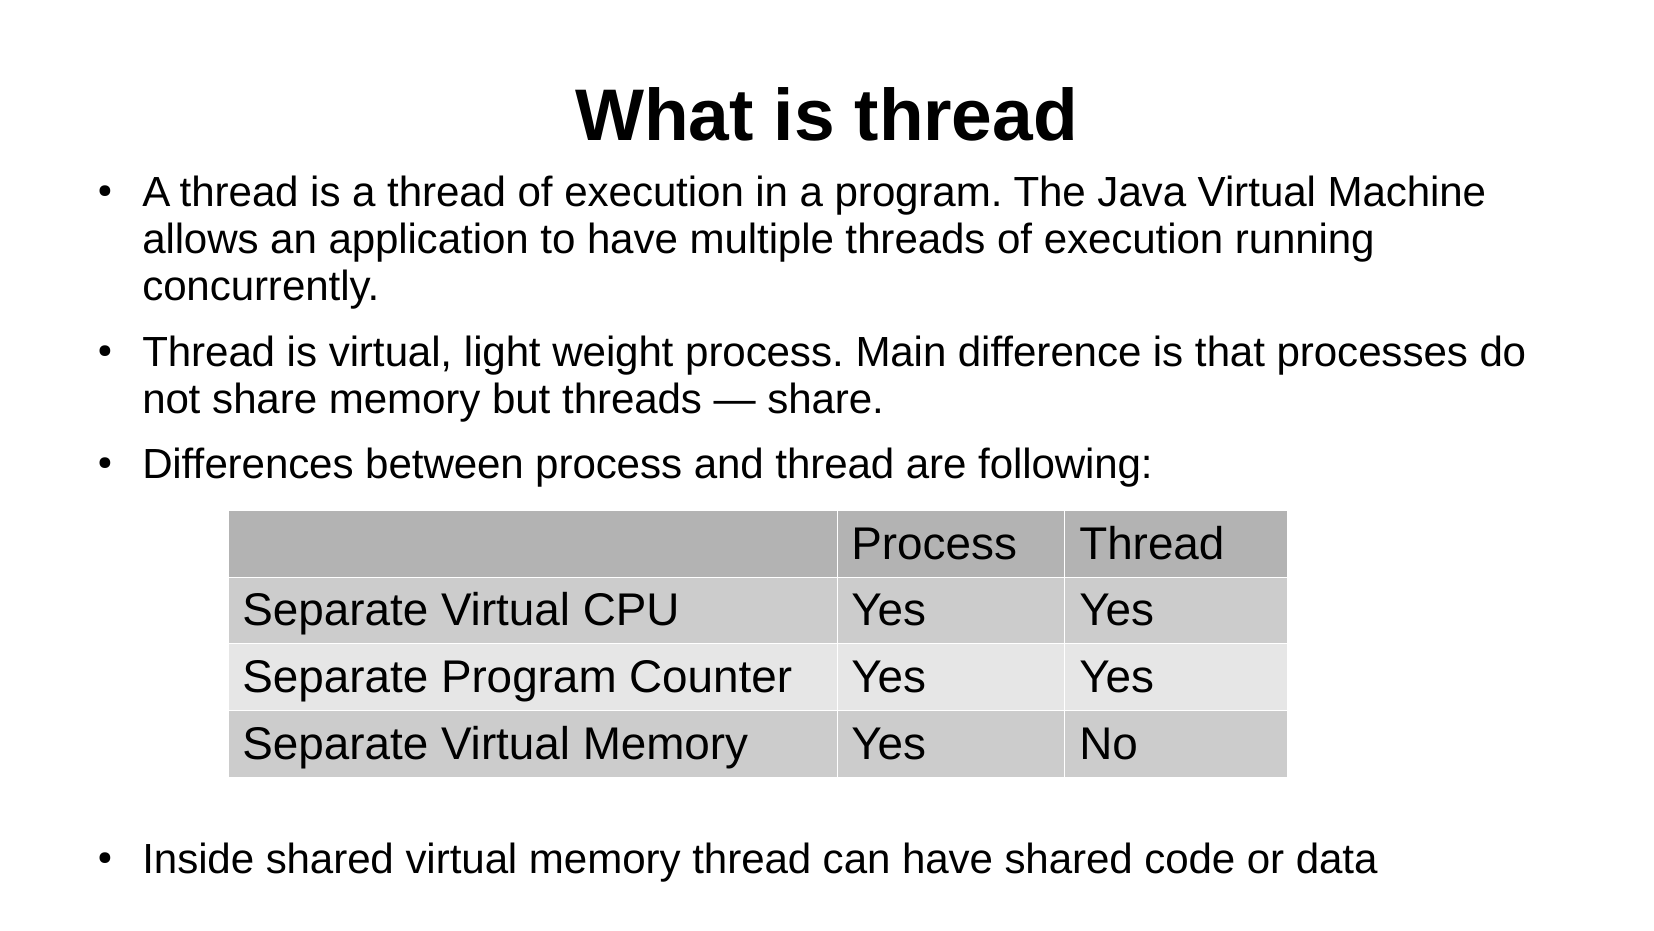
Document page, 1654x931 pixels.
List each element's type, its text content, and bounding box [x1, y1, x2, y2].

table_cell Yes [1065, 644, 1287, 710]
list A thread is a thread of execution in a program. The Java Virtual Machine allows an application to have multiple threads of execution running concurrently. Thread is virtual, light weight process. Main difference is that processes do not share memory but threads — share. Differences between process and thread are following: Inside shared virtual memory thread can have shared code or data [82, 168, 1538, 889]
table_cell No [1065, 711, 1287, 777]
table_cell Yes [838, 644, 1064, 710]
title What is thread [82, 37, 1571, 193]
table_cell Separate Virtual CPU [229, 578, 837, 643]
table_cell Separate Program Counter [229, 644, 837, 710]
table_header Process [838, 511, 1064, 577]
table_cell Yes [1065, 578, 1287, 643]
table_header [229, 511, 837, 577]
table_cell Separate Virtual Memory [229, 711, 837, 777]
table_cell Yes [838, 578, 1064, 643]
table_cell Yes [838, 711, 1064, 777]
table_header Thread [1065, 511, 1287, 577]
